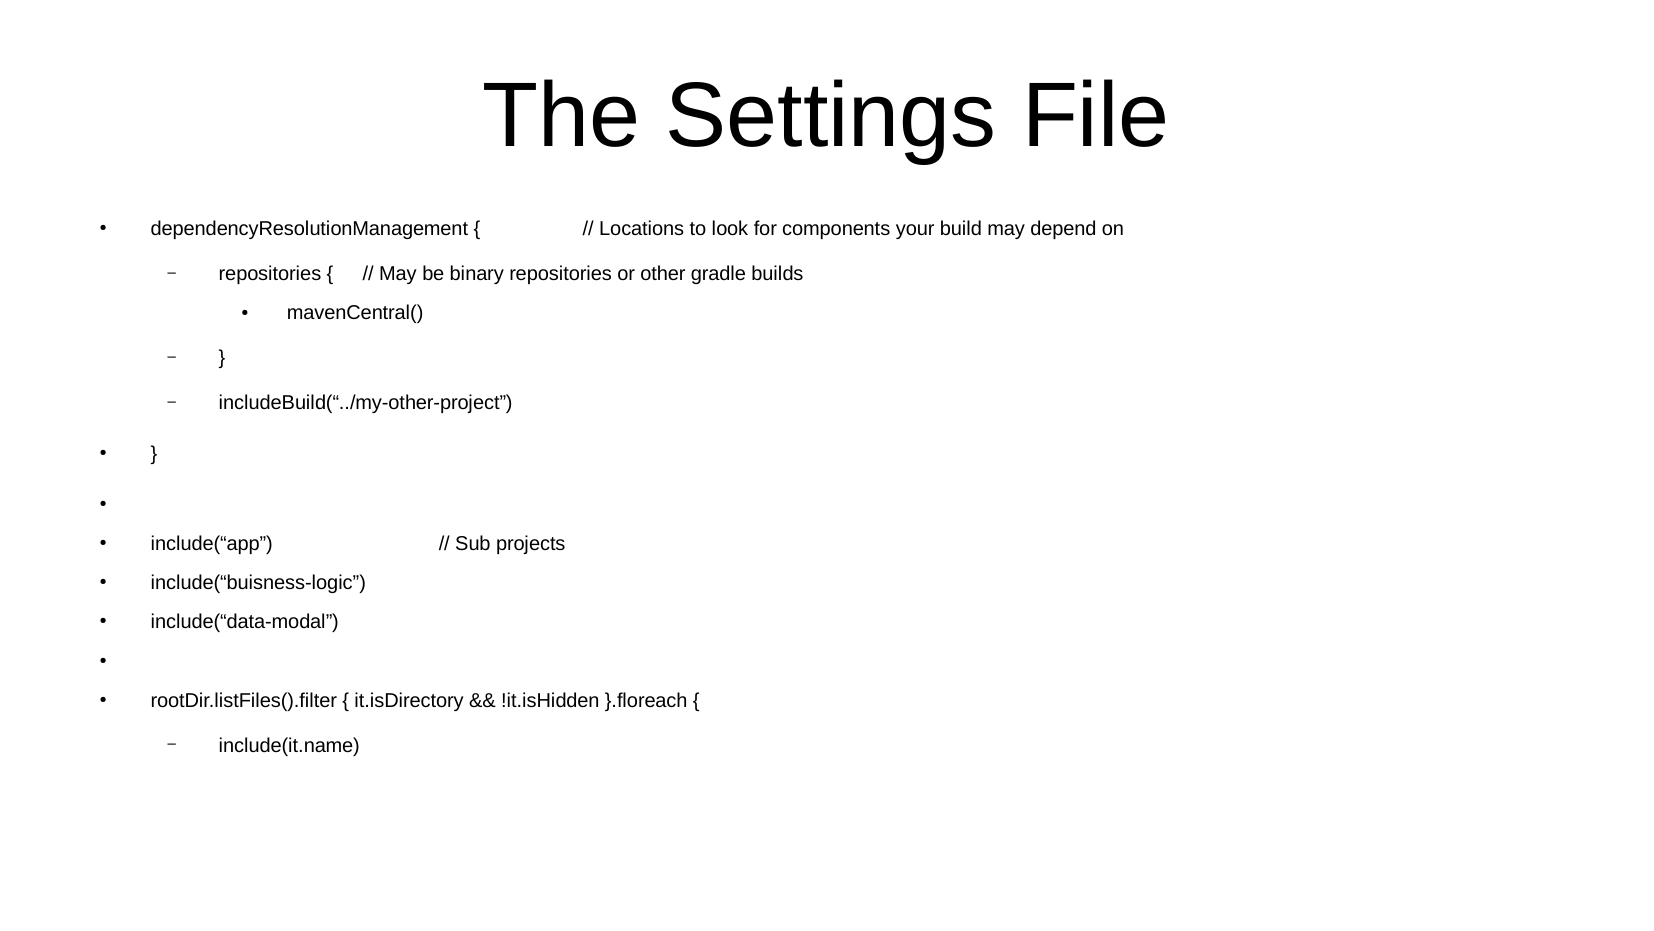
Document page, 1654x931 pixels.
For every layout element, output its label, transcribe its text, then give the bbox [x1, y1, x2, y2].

list dependencyResolutionManagement { // Locations to look for components your build may depend on repositories { // May be binary repositories or other gradle builds mavenCentral() } includeBuild(“../my-other-project”) } include(“app”) // Sub projects include(“buisness-logic”) include(“data-modal”) rootDir.listFiles().filter { it.isDirectory && !it.isHidden }.floreach { include(it.name) [82, 217, 1571, 758]
title The Settings File [82, 37, 1571, 193]
